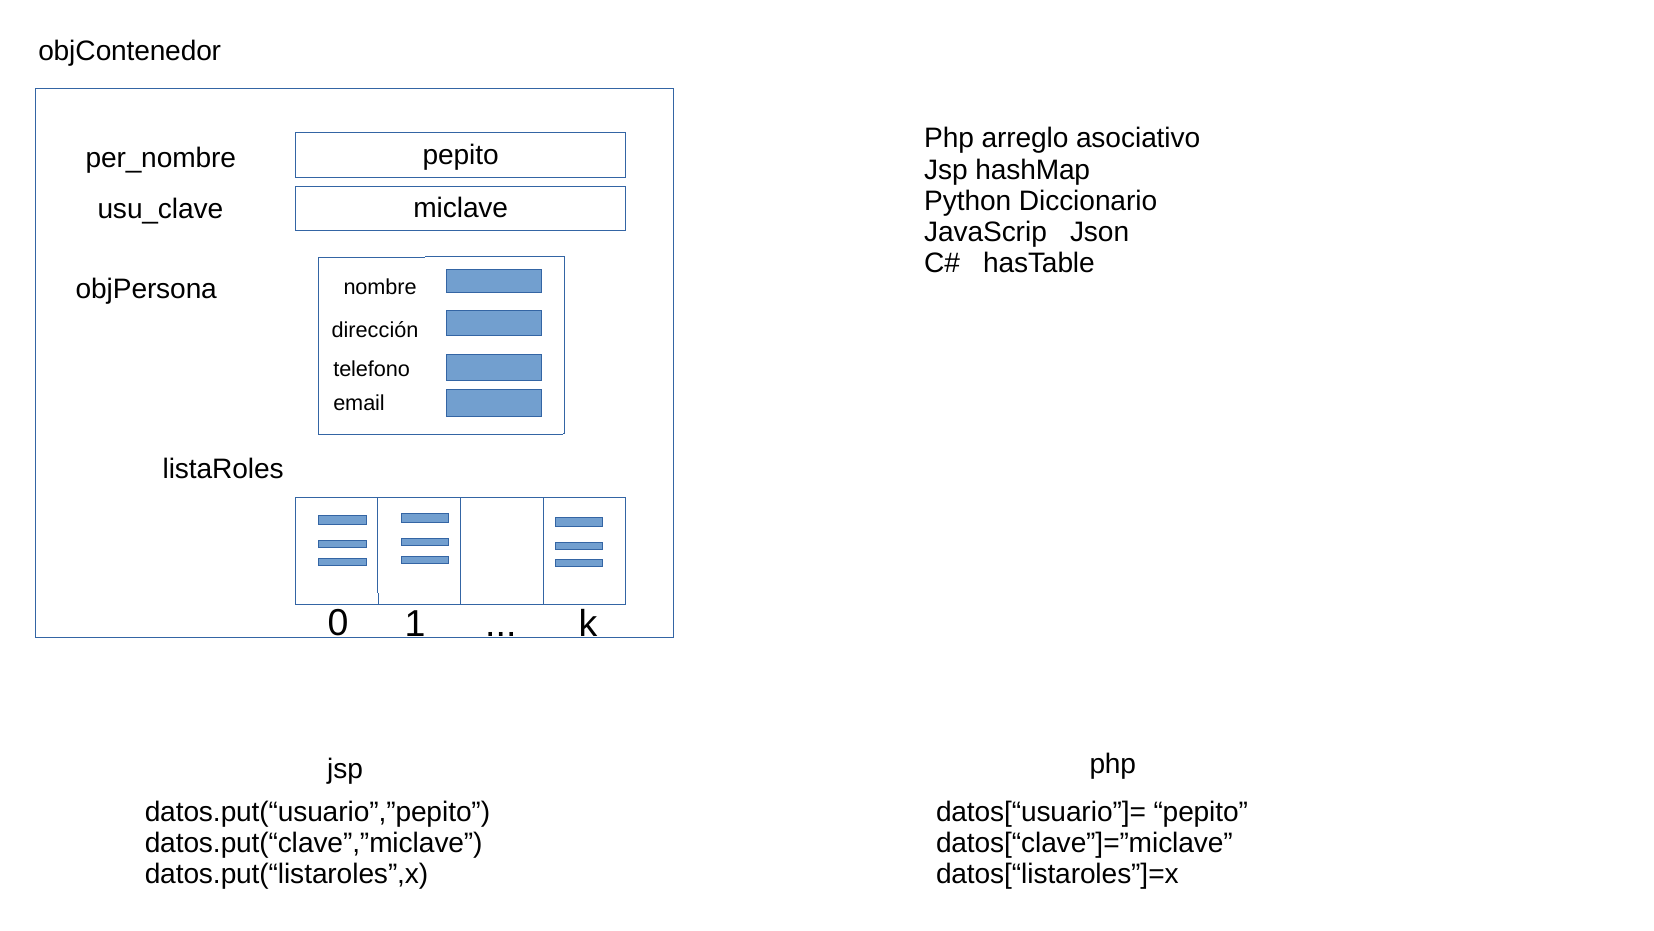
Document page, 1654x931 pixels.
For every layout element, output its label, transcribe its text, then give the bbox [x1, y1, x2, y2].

text_box objPersona [60, 265, 318, 340]
text_box [555, 542, 603, 550]
text_box usu_clave [82, 186, 308, 261]
text_box datos[“usuario”]= “pepito” datos[“clave”]=”miclave” datos[“listaroles”]=x [921, 788, 1394, 926]
text_box listaRoles [147, 446, 340, 493]
text_box nombre [328, 265, 433, 308]
text_box [555, 559, 603, 567]
text_box [401, 538, 449, 546]
text_box k [563, 595, 613, 652]
text_box [401, 513, 449, 523]
text_box jsp [312, 745, 390, 792]
text_box [446, 269, 542, 293]
text_box dirección [316, 308, 434, 366]
text_box 0 [312, 593, 364, 651]
text_box email [318, 380, 401, 438]
text_box php [1074, 741, 1167, 788]
text_box [446, 354, 542, 381]
text_box objContenedor [23, 27, 402, 80]
text_box [401, 556, 449, 564]
text_box [555, 517, 603, 527]
text_box telefono [318, 347, 426, 405]
text_box 1 [389, 595, 441, 652]
text_box per_nombre [70, 134, 303, 181]
text_box [318, 515, 367, 525]
text_box [446, 310, 542, 336]
text_box datos.put(“usuario”,”pepito”) datos.put(“clave”,”miclave”) datos.put(“listaroles”,x) [130, 788, 709, 898]
text_box miclave [308, 186, 626, 231]
text_box pepito [295, 132, 626, 178]
text_box Php arreglo asociativo Jsp hashMap Python Diccionario JavaScrip Json C# hasTable [909, 115, 1310, 287]
text_box ... [470, 595, 532, 652]
text_box [318, 540, 367, 548]
text_box [446, 389, 542, 417]
text_box [318, 558, 367, 566]
